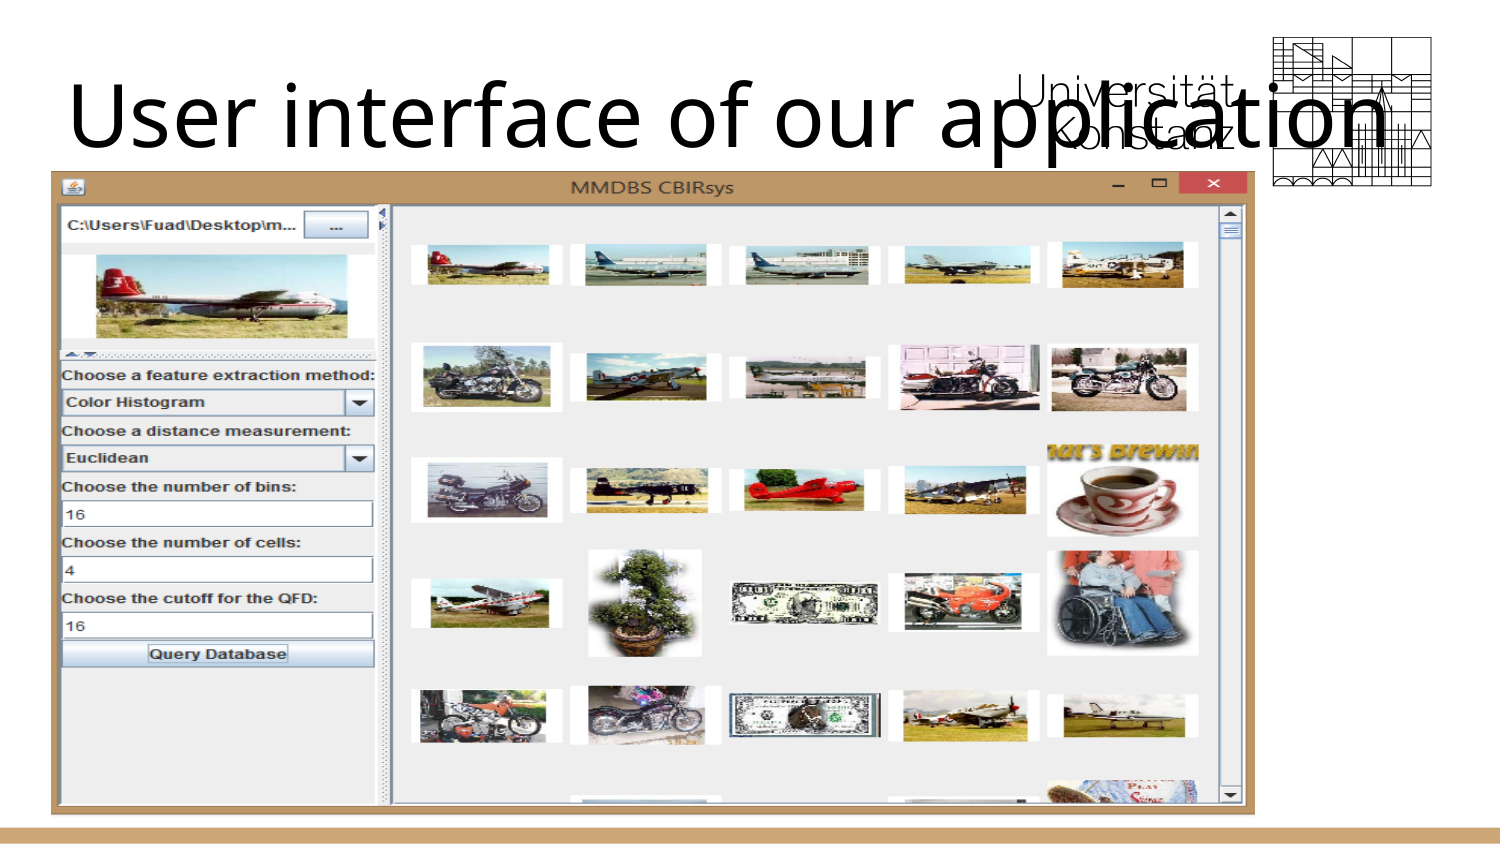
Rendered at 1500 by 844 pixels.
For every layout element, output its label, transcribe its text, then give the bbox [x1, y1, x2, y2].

title User interface of our application [51, 43, 1449, 181]
picture [51, 0, 1500, 822]
